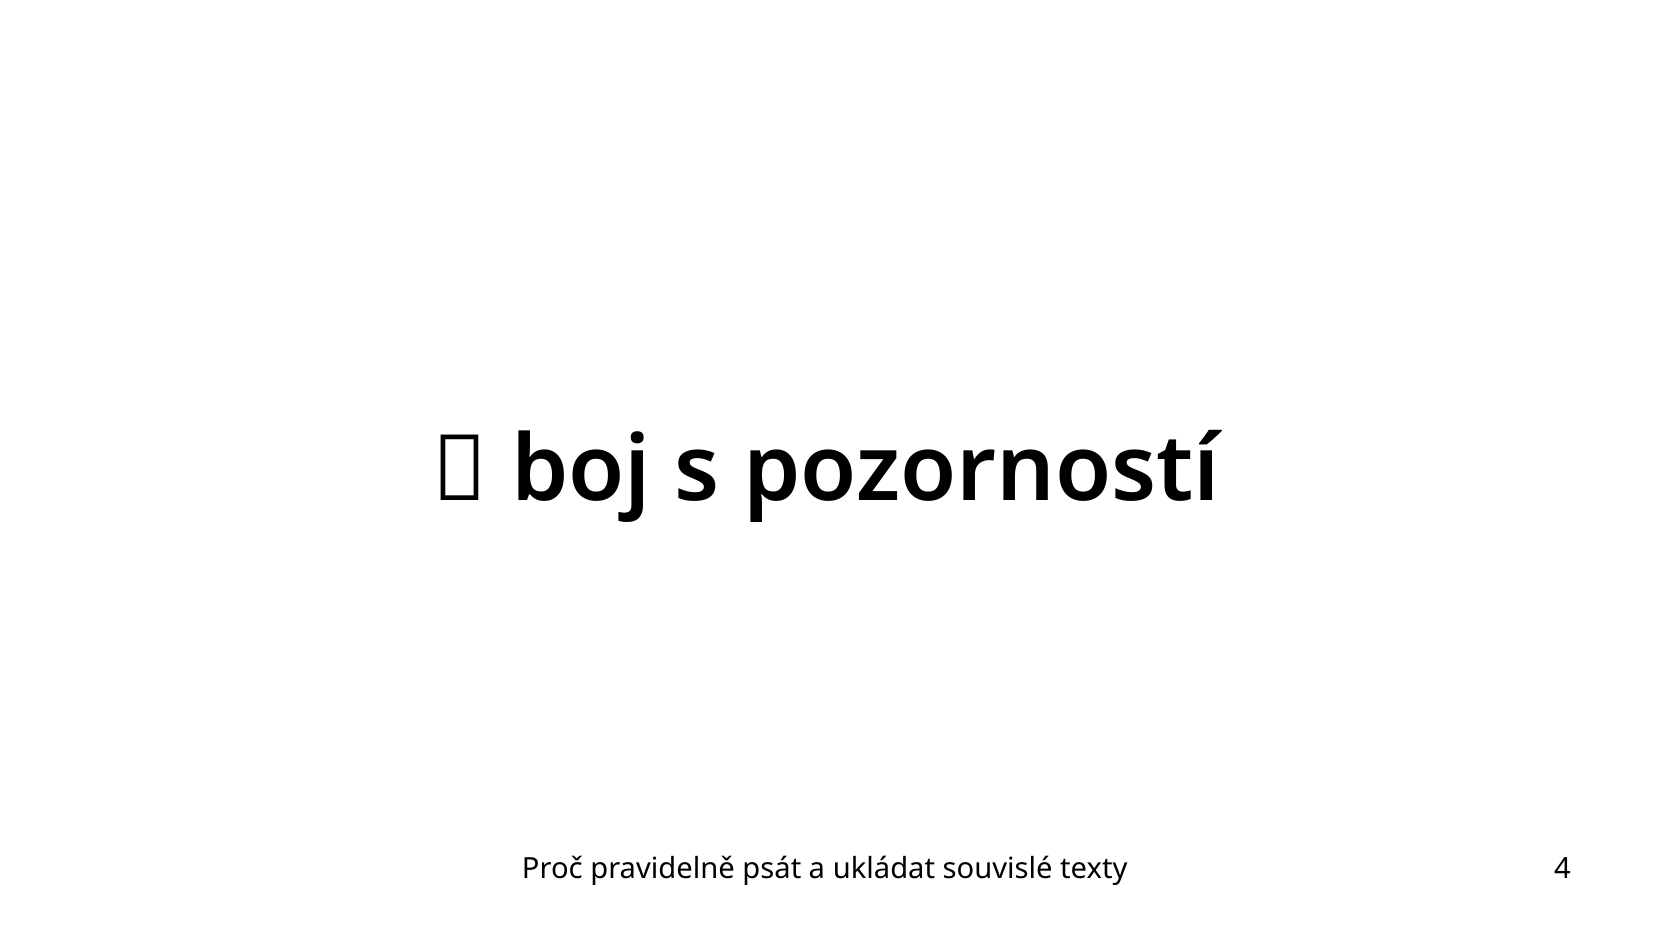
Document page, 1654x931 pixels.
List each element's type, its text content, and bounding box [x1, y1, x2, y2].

title 🤩 boj s pozorností [82, 387, 1571, 543]
